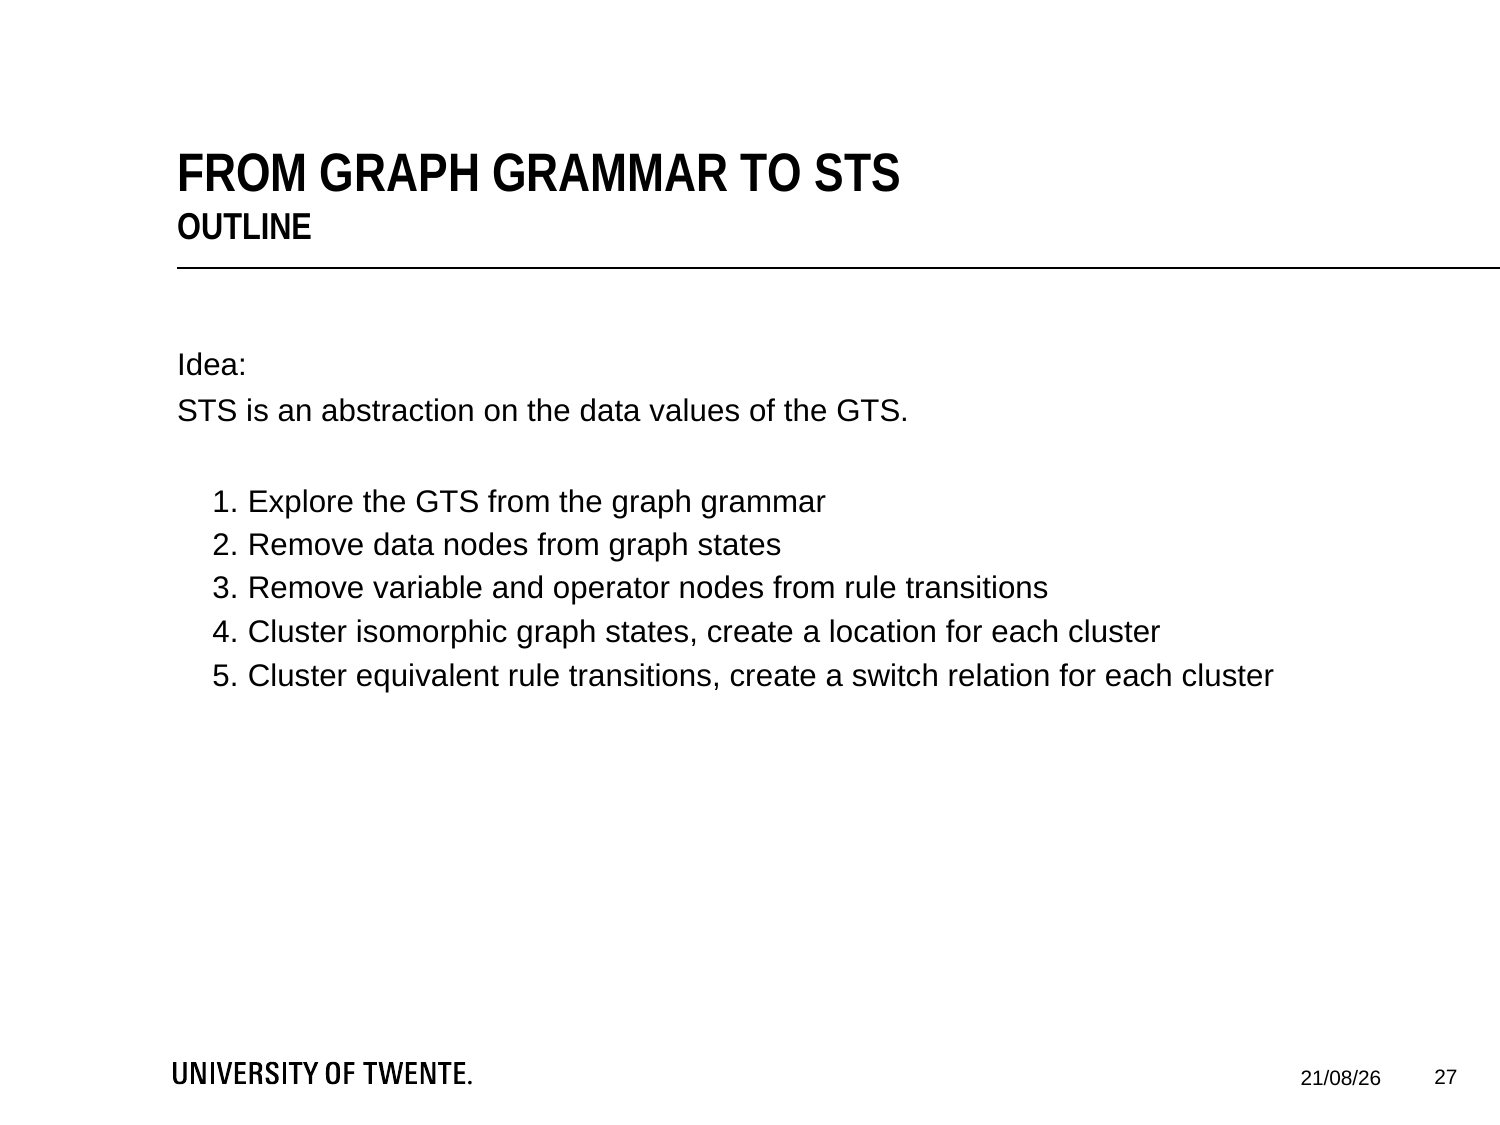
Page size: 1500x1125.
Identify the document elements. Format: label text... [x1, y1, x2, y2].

text_box <number> [1395, 1049, 1458, 1125]
text_box 21/05/12 [1242, 1050, 1395, 1125]
list Idea: STS is an abstraction on the data values of the GTS. Explore the GTS from the graph grammar Remove data nodes from graph states Remove variable and operator nodes from rule transitions Cluster isomorphic graph states, create a location for each cluster Cluster equivalent rule transitions, create a switch relation for each cluster [177, 336, 1381, 961]
title FROM GRAPH GRAMMAR TO STS OUTLINE [177, 59, 1458, 248]
